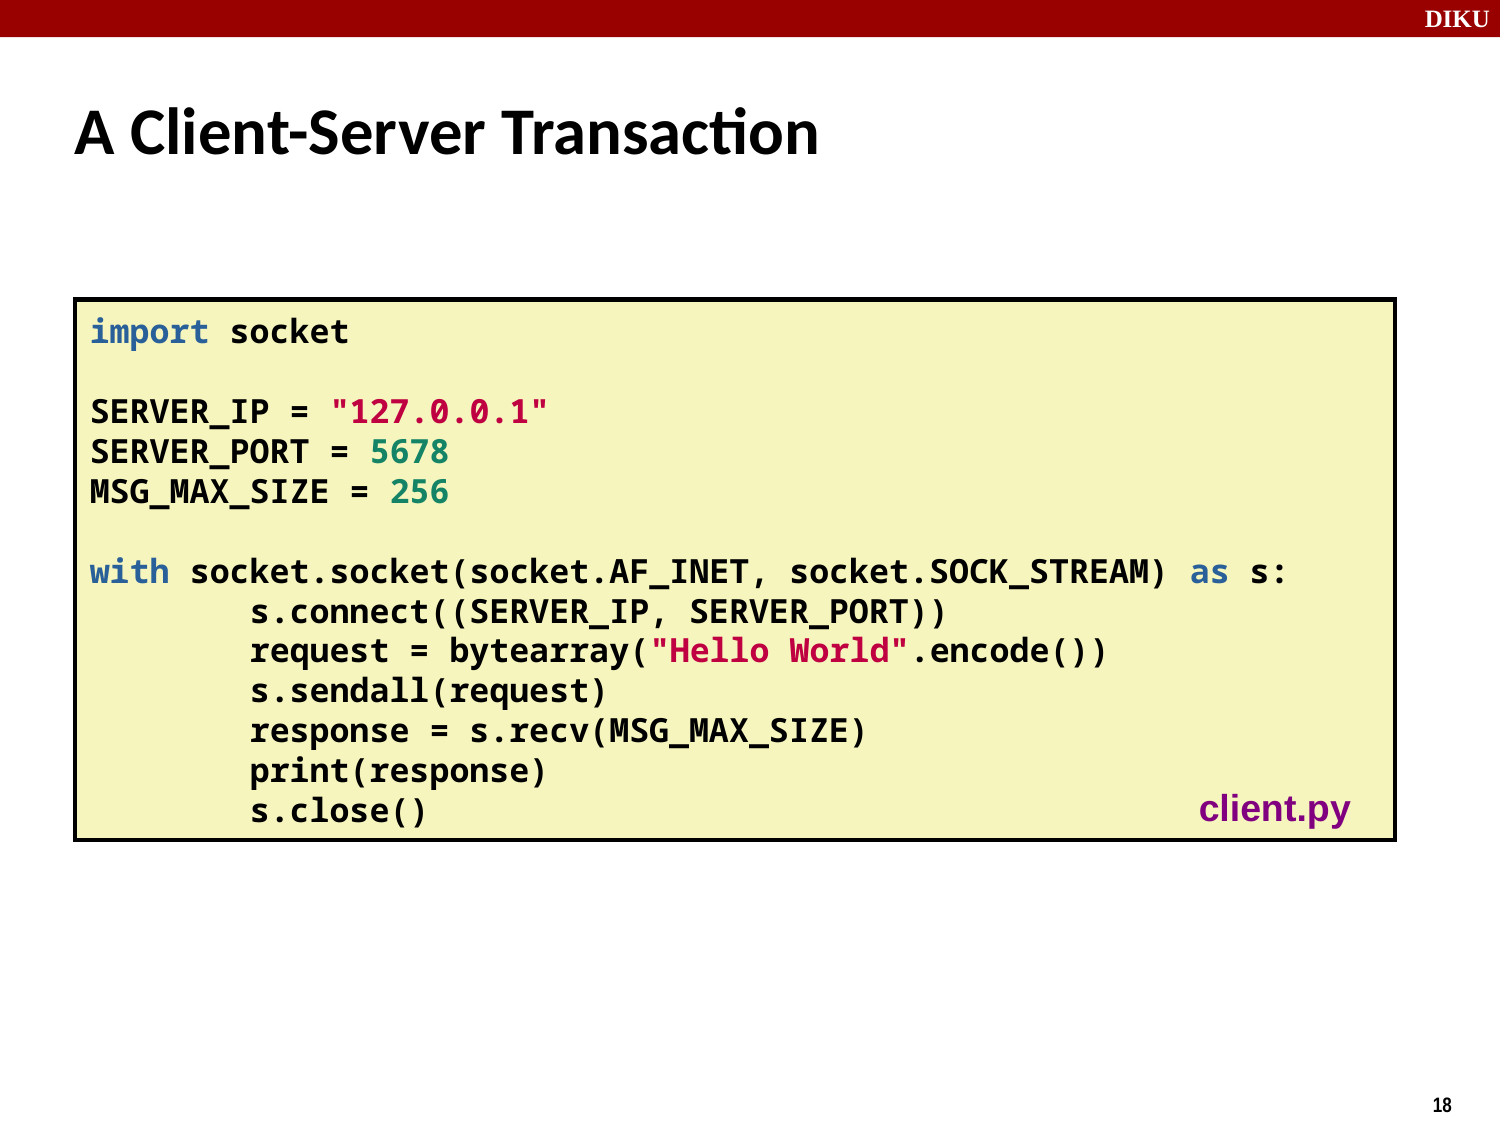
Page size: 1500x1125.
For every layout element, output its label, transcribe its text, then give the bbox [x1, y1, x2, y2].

text_box client.py [1184, 780, 1396, 841]
text_box import socket SERVER_IP = "127.0.0.1" SERVER_PORT = 5678 MSG_MAX_SIZE = 256 with socket.socket(socket.AF_INET, socket.SOCK_STREAM) as s: s.connect((SERVER_IP, SERVER_PORT)) request = bytearray("Hello World".encode()) s.sendall(request) response = s.recv(MSG_MAX_SIZE) print(response) s.close() [75, 299, 1396, 841]
title A Client-Server Transaction [59, 80, 1235, 175]
